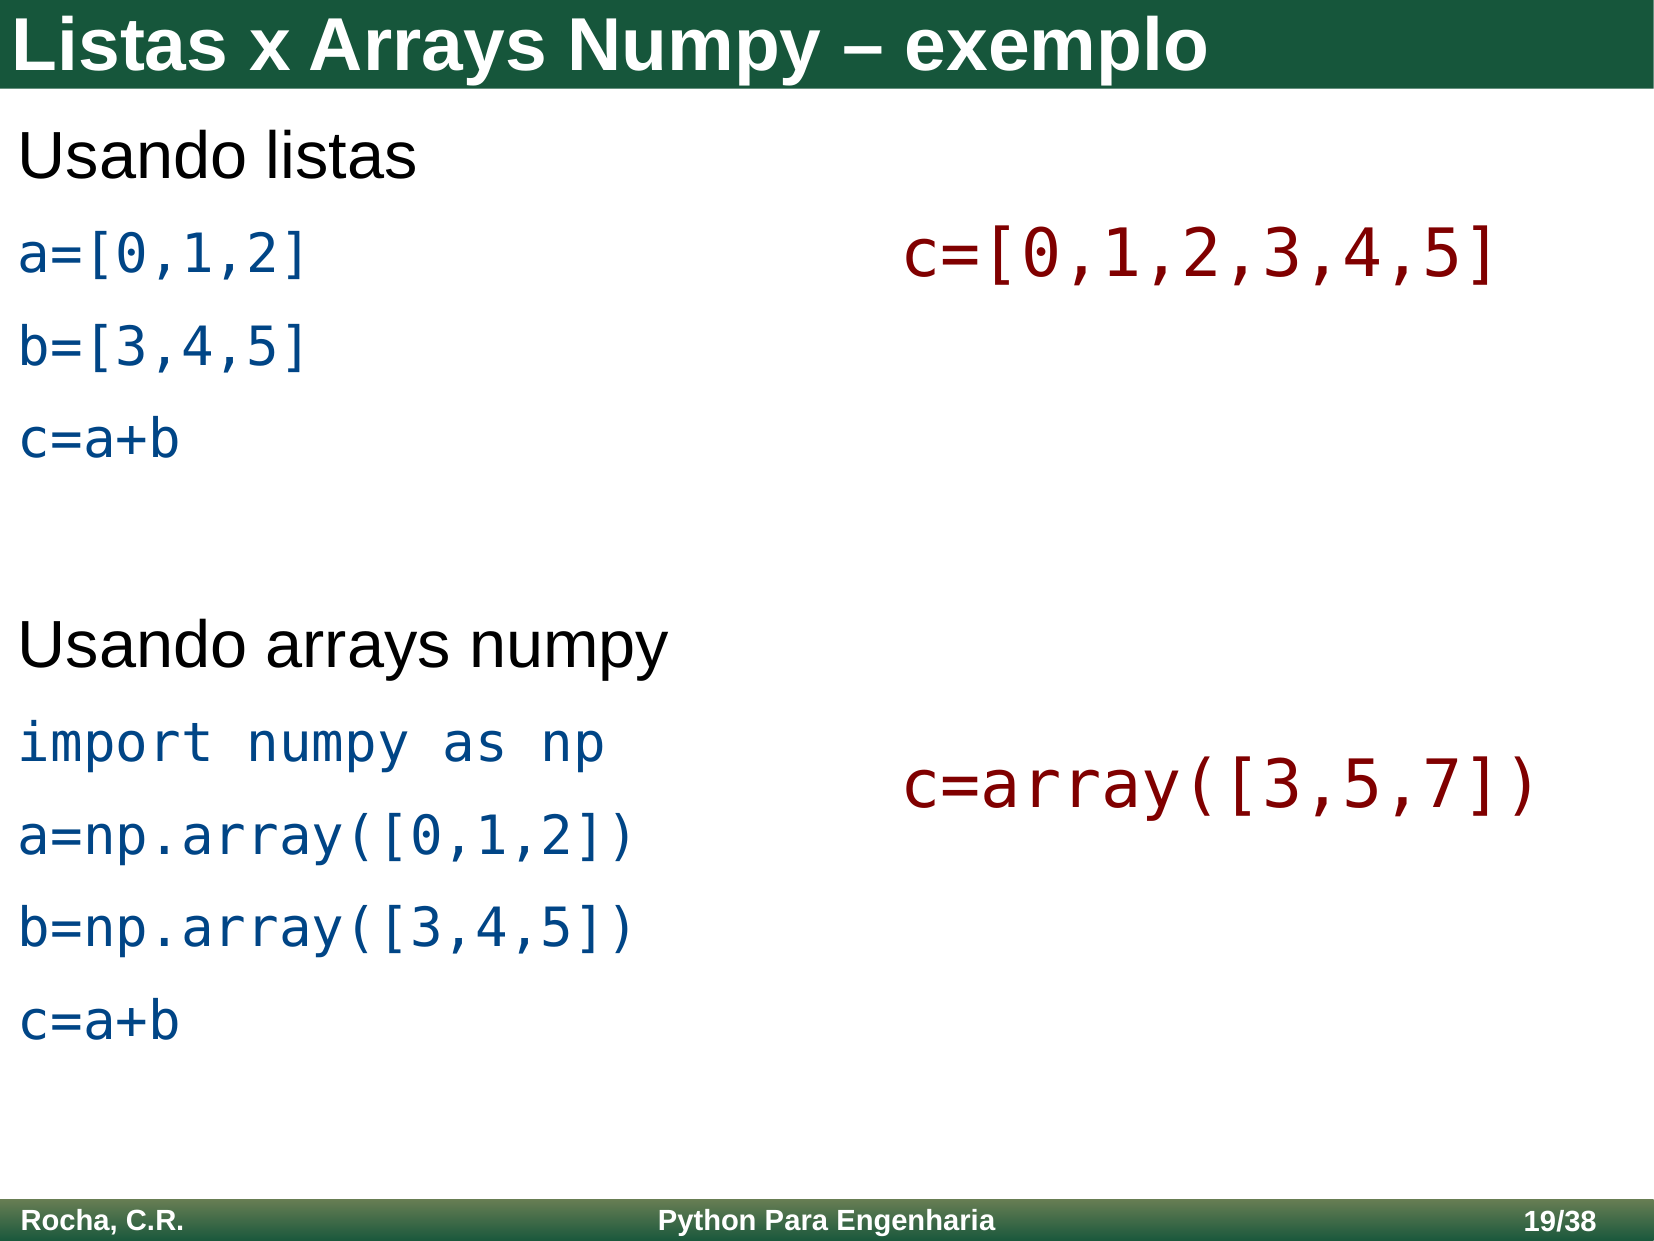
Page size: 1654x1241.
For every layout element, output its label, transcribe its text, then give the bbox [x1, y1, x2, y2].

list Usando listas a=[0,1,2] b=[3,4,5] c=a+b Usando arrays numpy import numpy as np a=np.array([0,1,2]) b=np.array([3,4,5]) c=a+b [17, 118, 1625, 1152]
title Listas x Arrays Numpy – exemplo [11, 0, 1625, 89]
text_box c=array([3,5,7]) [885, 738, 1565, 831]
text_box c=[0,1,2,3,4,5] [885, 206, 1565, 300]
